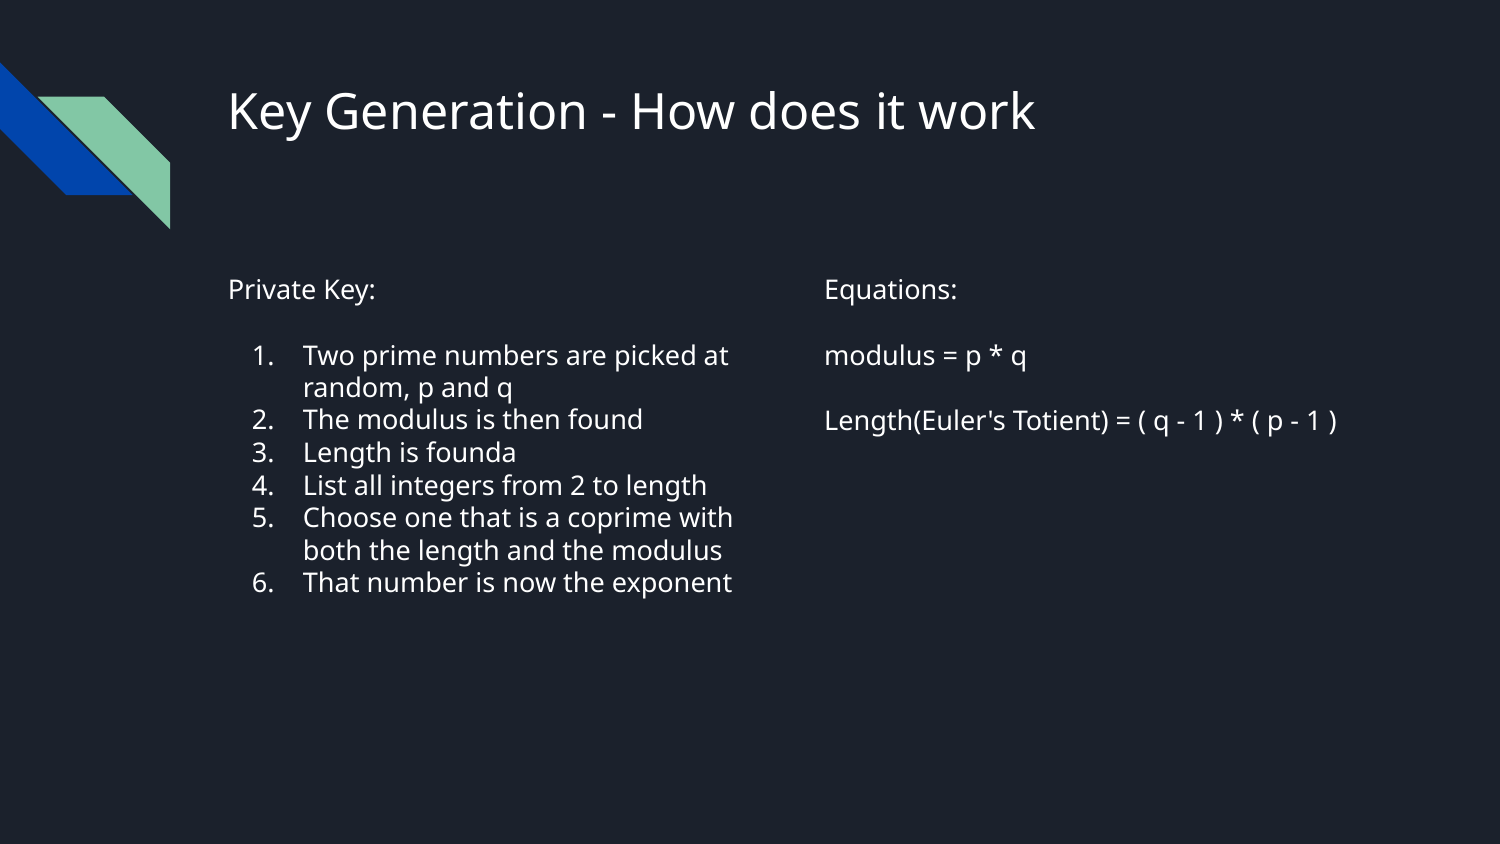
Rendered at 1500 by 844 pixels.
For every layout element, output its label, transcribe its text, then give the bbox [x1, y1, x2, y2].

title Key Generation - How does it work [212, 64, 1368, 215]
list Equations: modulus = p * q Length(Euler's Totient) = ( q - 1 ) * ( p - 1 ) [809, 257, 1368, 735]
list Private Key: Two prime numbers are picked at random, p and q The modulus is then found Length is founda List all integers from 2 to length Choose one that is a coprime with both the length and the modulus That number is now the exponent [212, 257, 772, 735]
